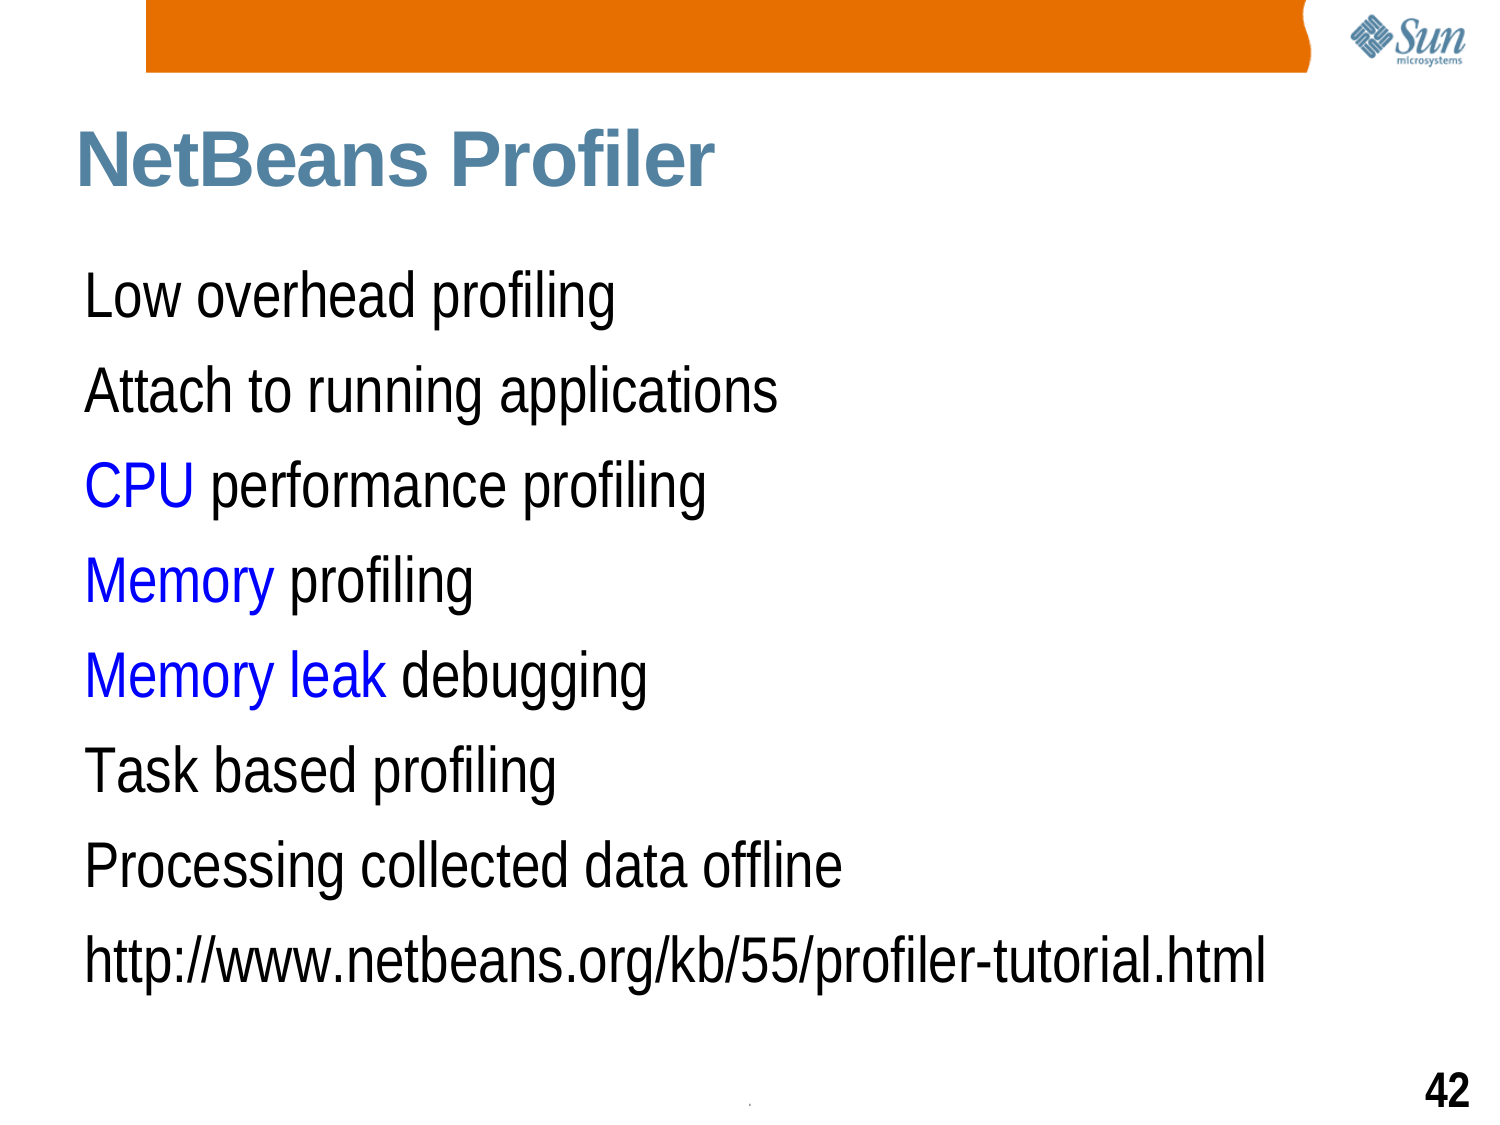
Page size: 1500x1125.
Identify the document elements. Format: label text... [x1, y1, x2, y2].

title NetBeans Profiler [75, 122, 1438, 228]
list Low overhead profiling Attach to running applications CPU performance profiling Memory profiling Memory leak debugging Task based profiling Processing collected data offline http://www.netbeans.org/kb/55/profiler-tutorial.html [64, 257, 1402, 1017]
picture [146, 0, 1500, 75]
